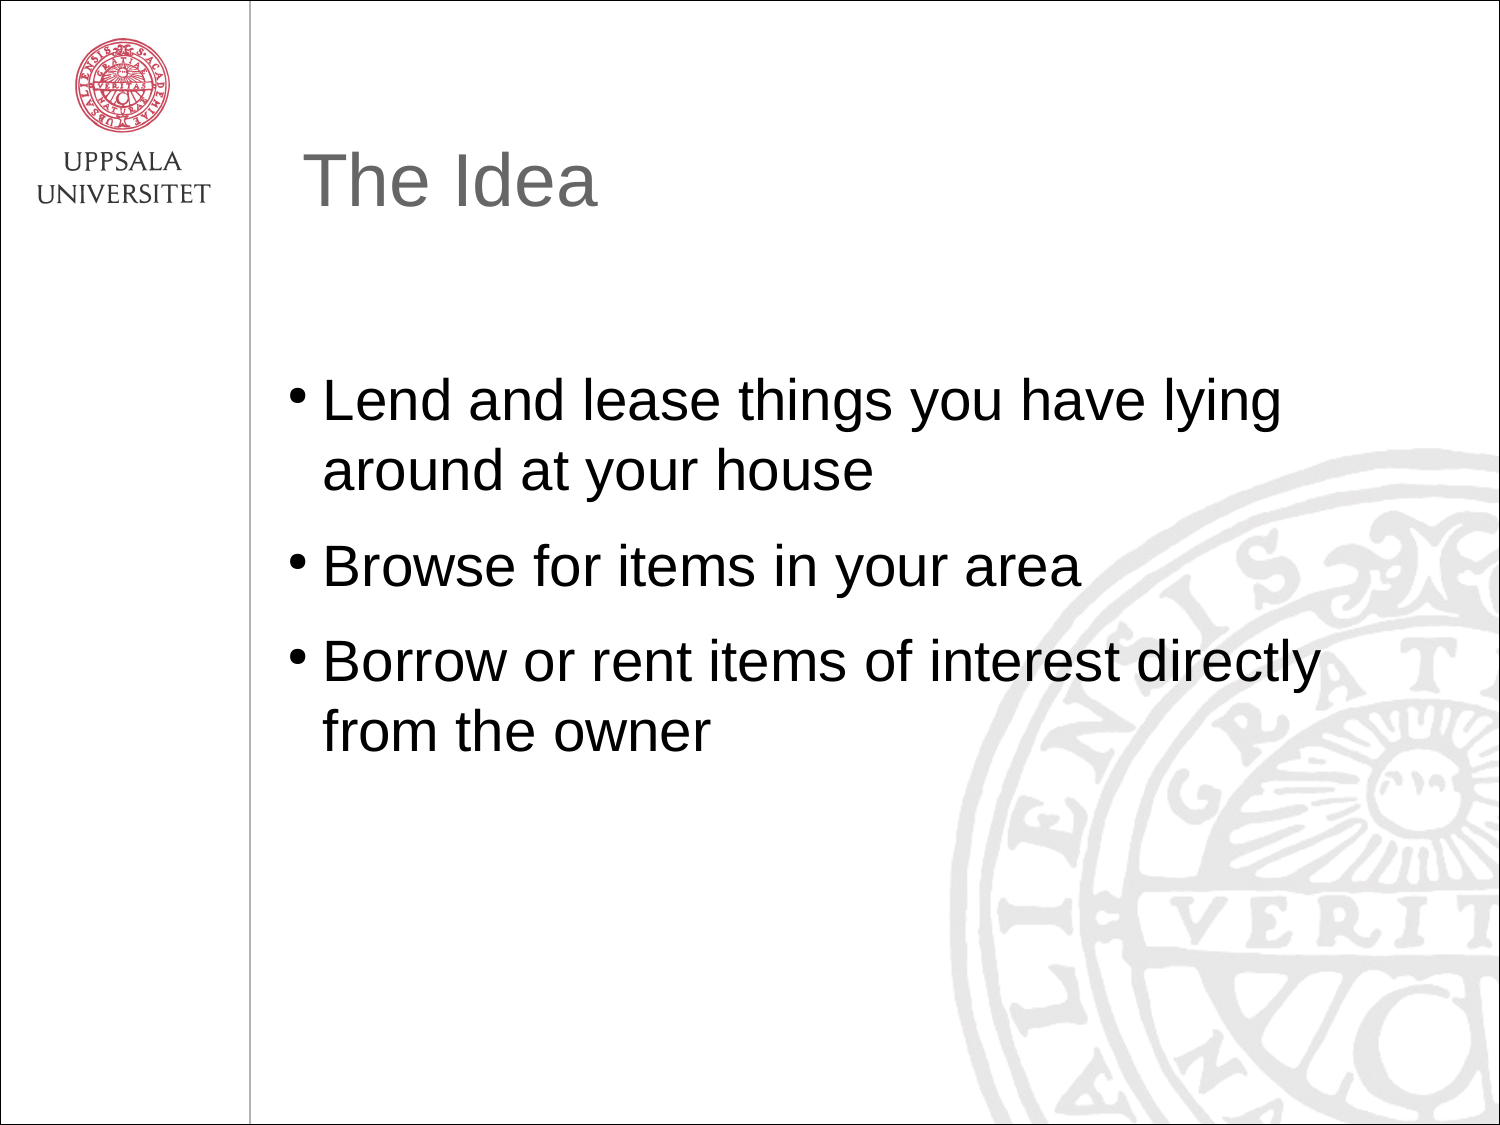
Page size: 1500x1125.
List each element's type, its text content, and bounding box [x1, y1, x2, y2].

title The Idea [287, 21, 1438, 222]
picture [1, 1, 248, 248]
picture [933, 436, 1499, 1124]
subtitle Lend and lease things you have lying around at your house Browse for items in your area Borrow or rent items of interest directly from the owner [287, 362, 1438, 813]
